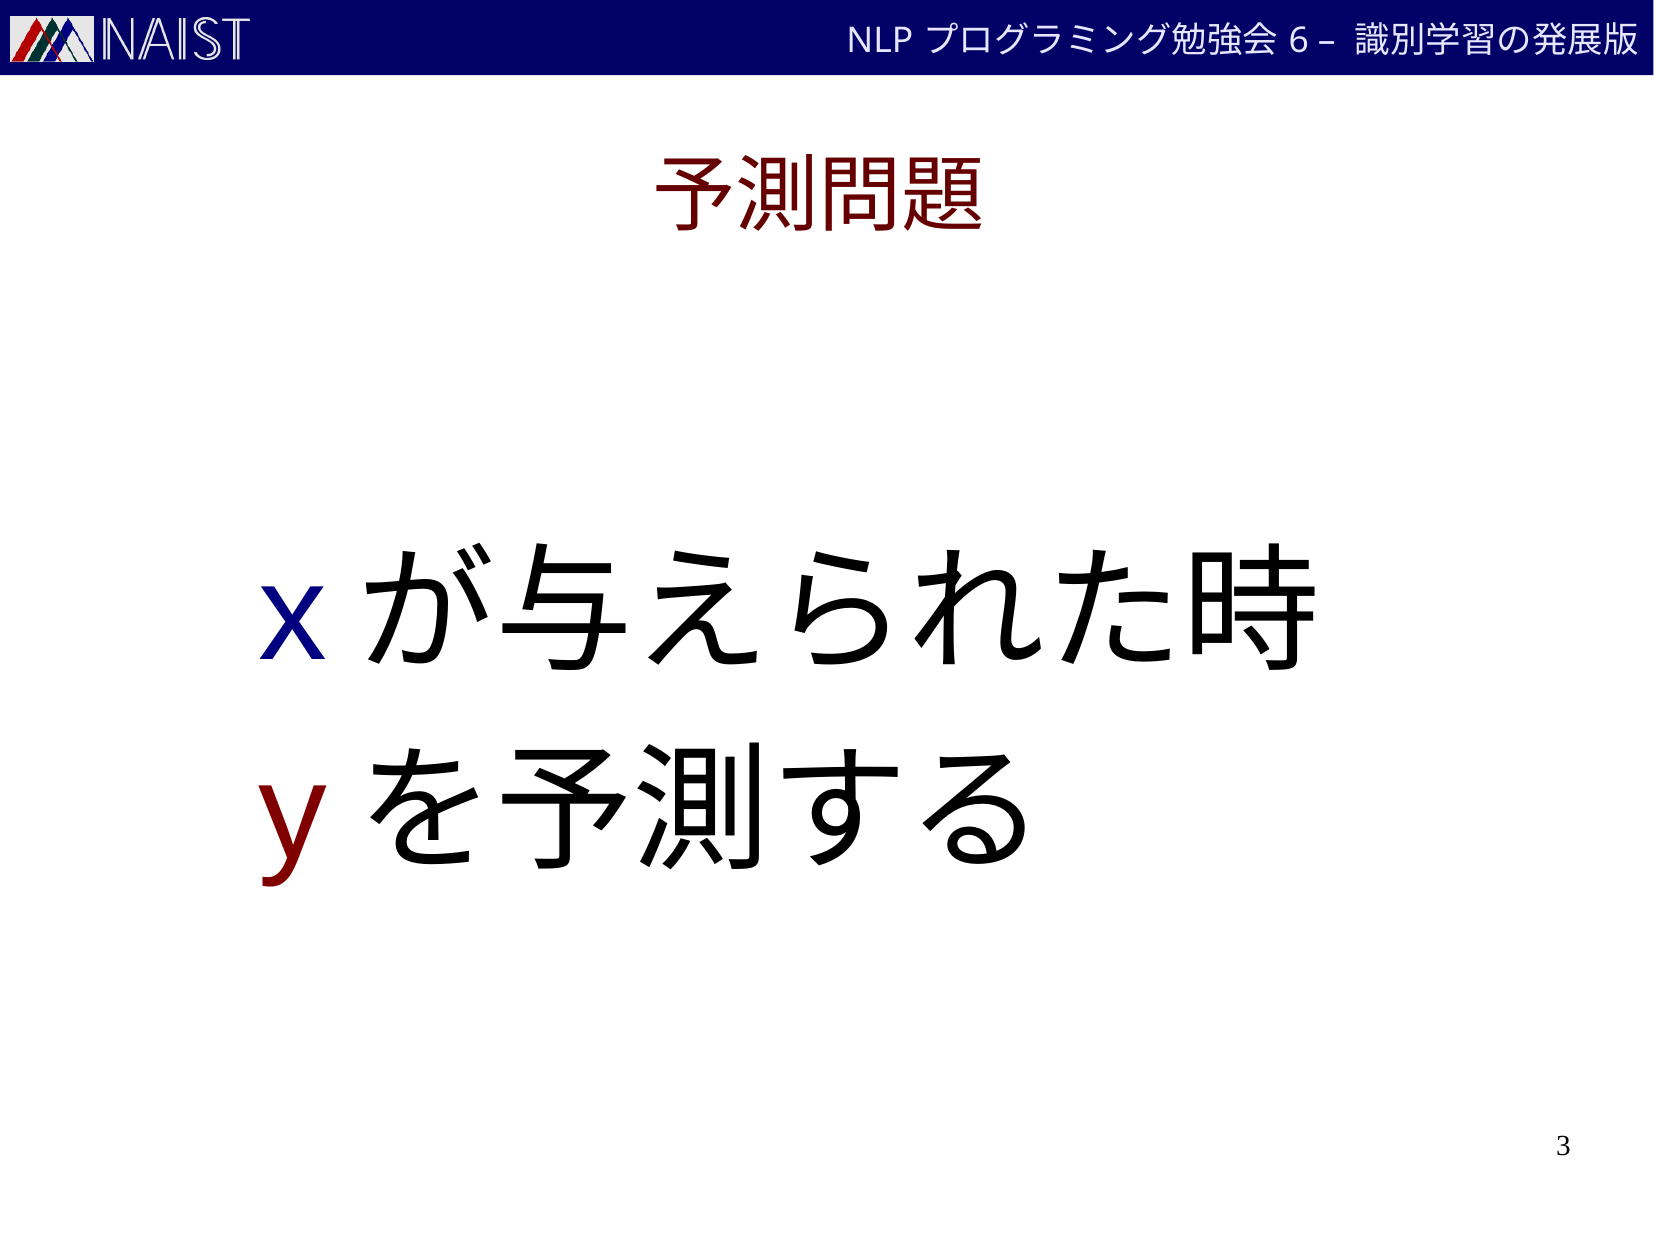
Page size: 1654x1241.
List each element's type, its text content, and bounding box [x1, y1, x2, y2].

picture [10, 16, 94, 62]
list xが与えられた時yを予測する [187, 499, 1351, 808]
title 予測問題 [75, 92, 1564, 285]
picture [102, 17, 251, 60]
